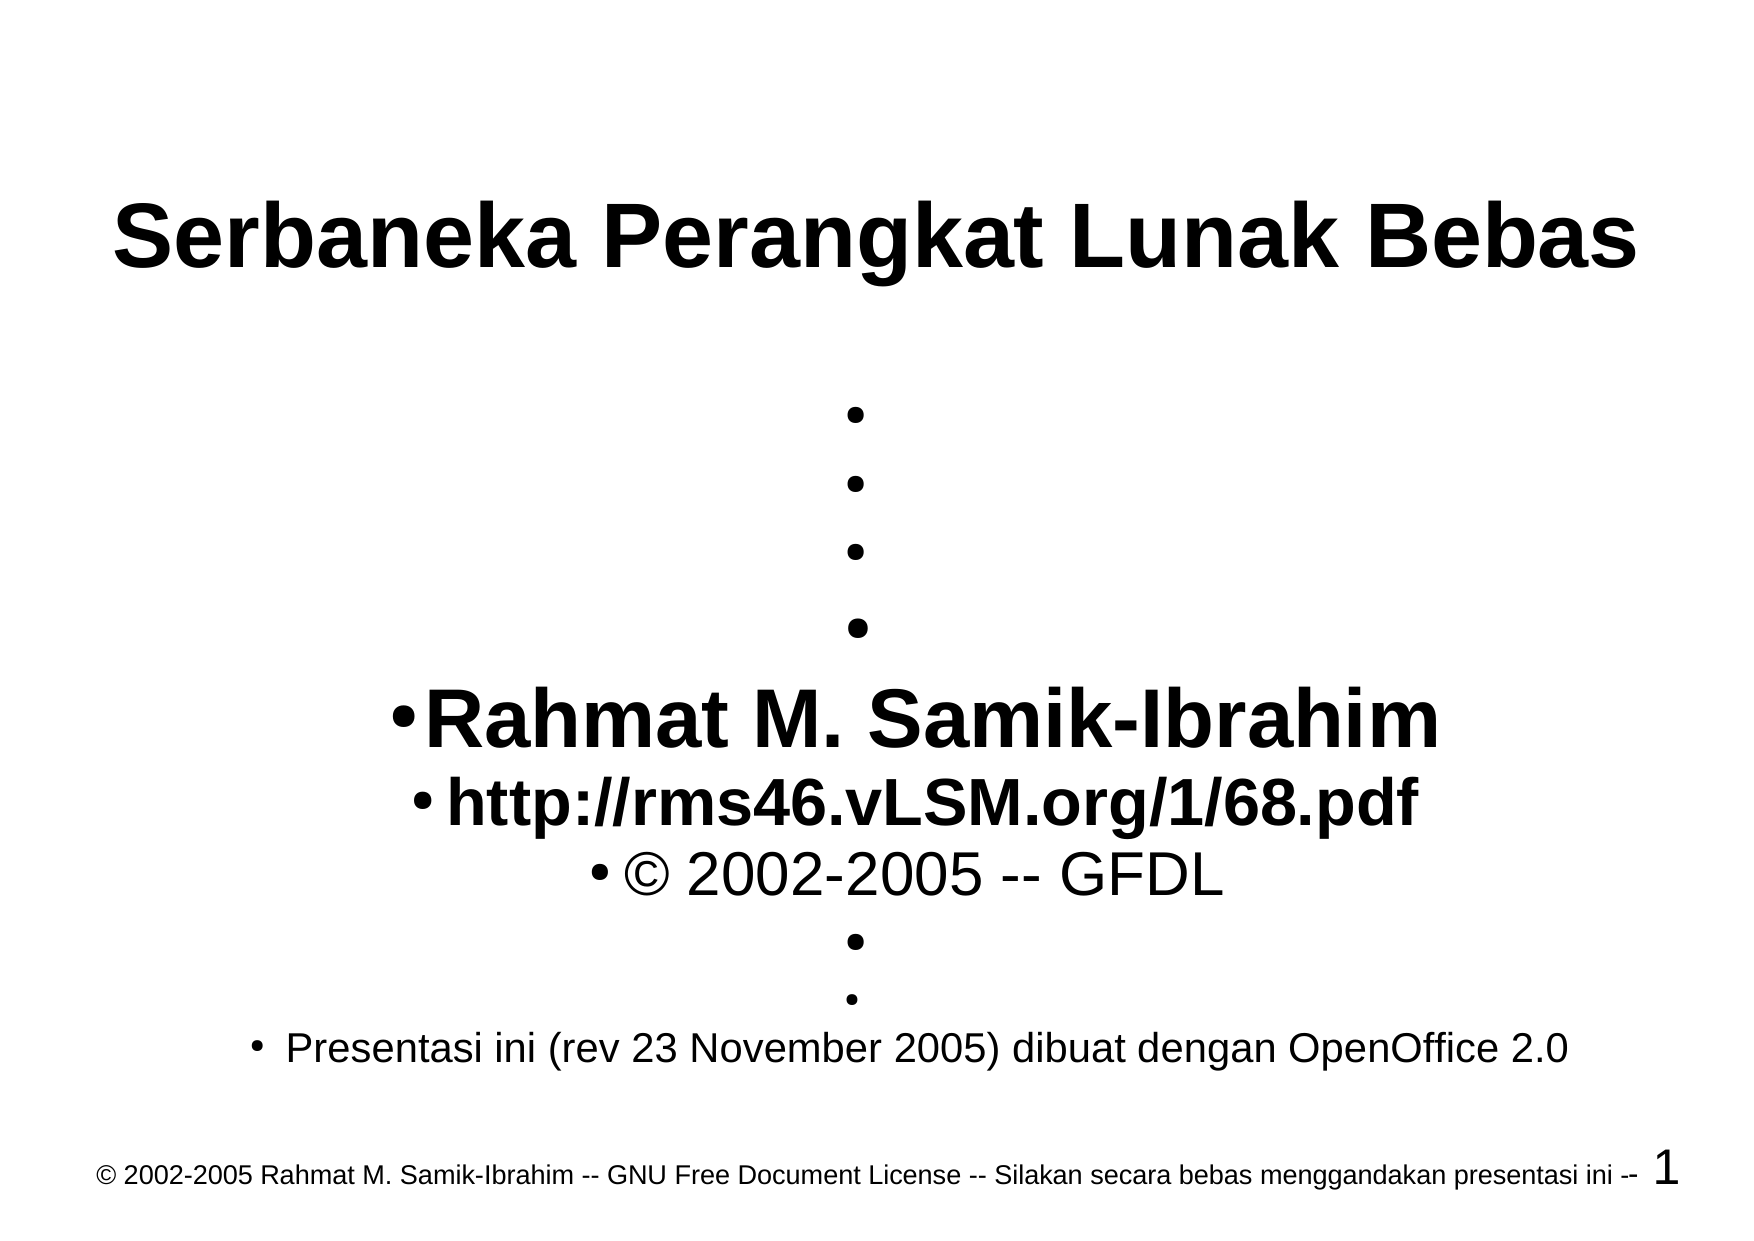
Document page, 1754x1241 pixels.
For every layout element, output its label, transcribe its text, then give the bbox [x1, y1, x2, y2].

title Serbaneka Perangkat Lunak Bebas [80, 108, 1675, 363]
subtitle Rahmat M. Samik-Ibrahim http://rms46.vLSM.org/1/68.pdf © 2002-2005 -- GFDL Presentasi ini (rev 23 November 2005) dibuat dengan OpenOffice 2.0 [171, 355, 1589, 1098]
